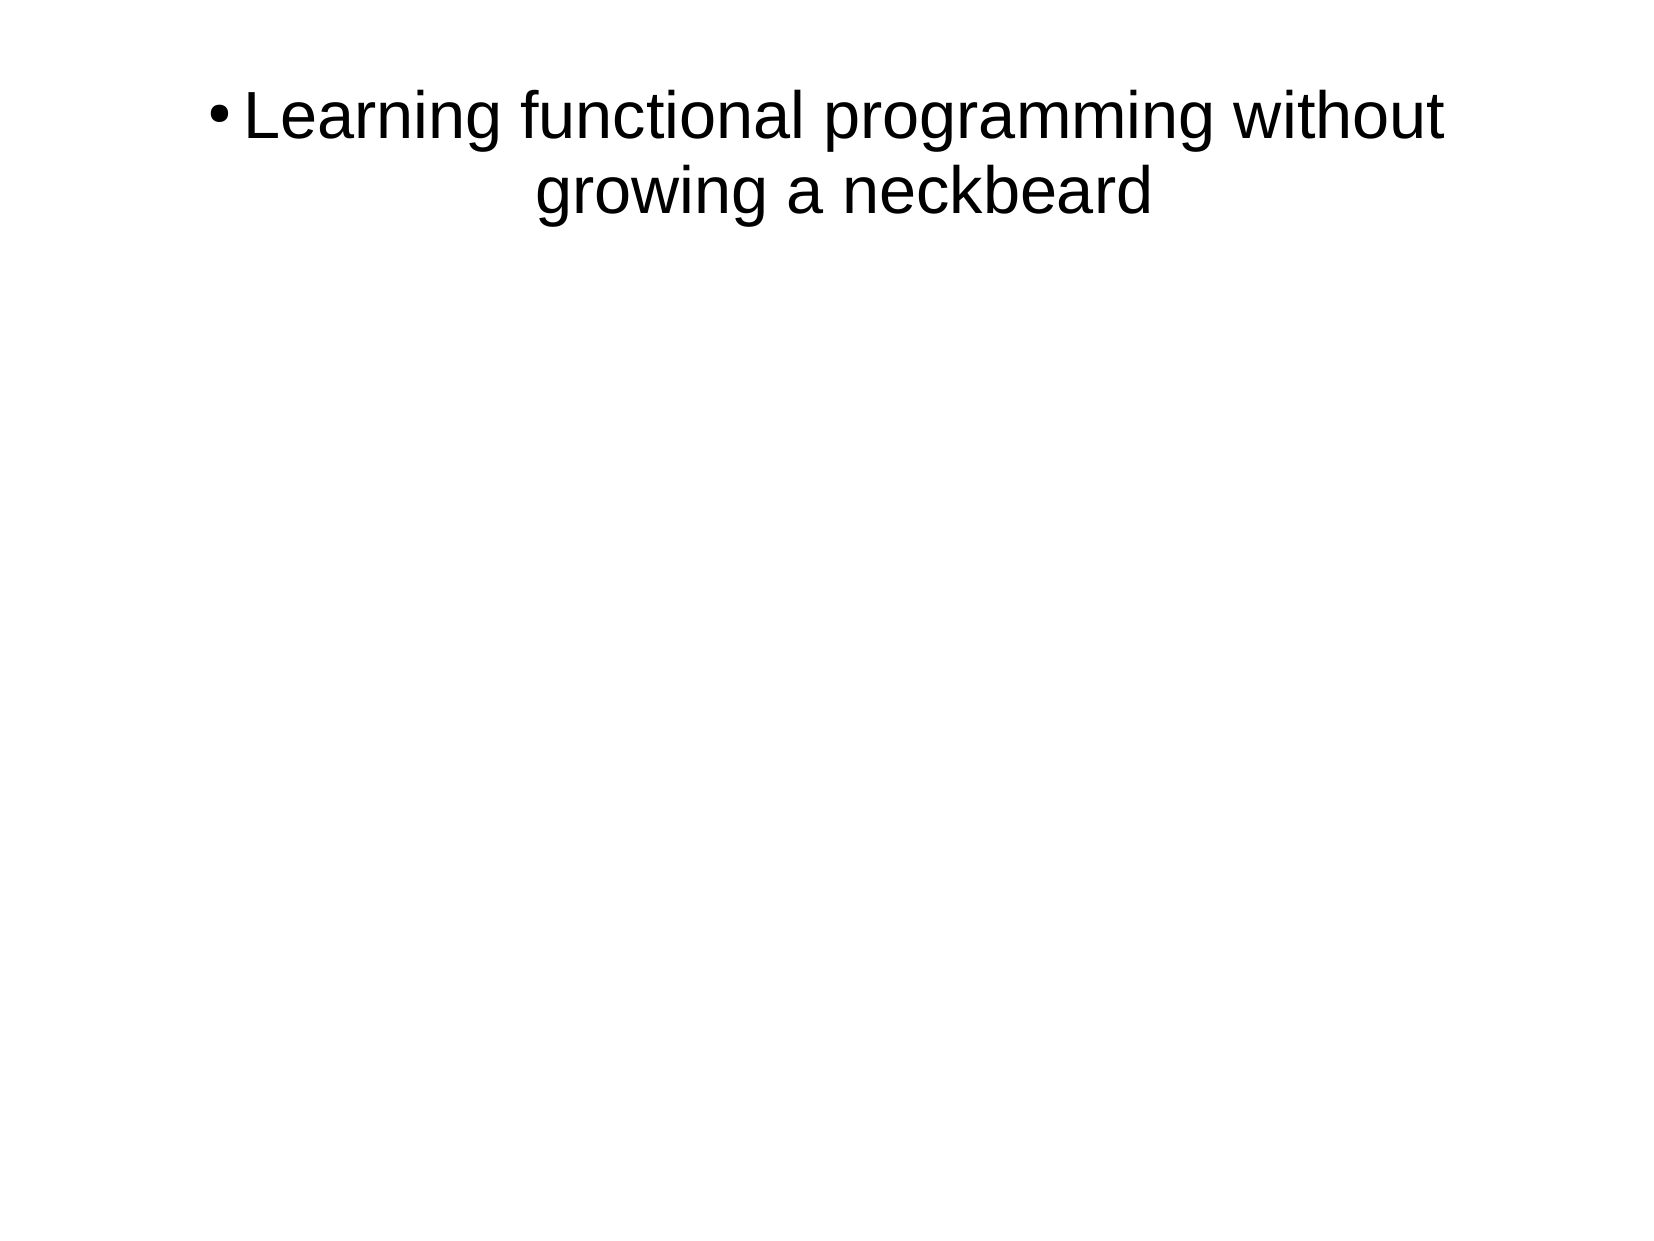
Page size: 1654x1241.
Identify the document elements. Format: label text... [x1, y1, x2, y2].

title Learning functional programming without growing a neckbeard [82, 49, 1571, 257]
